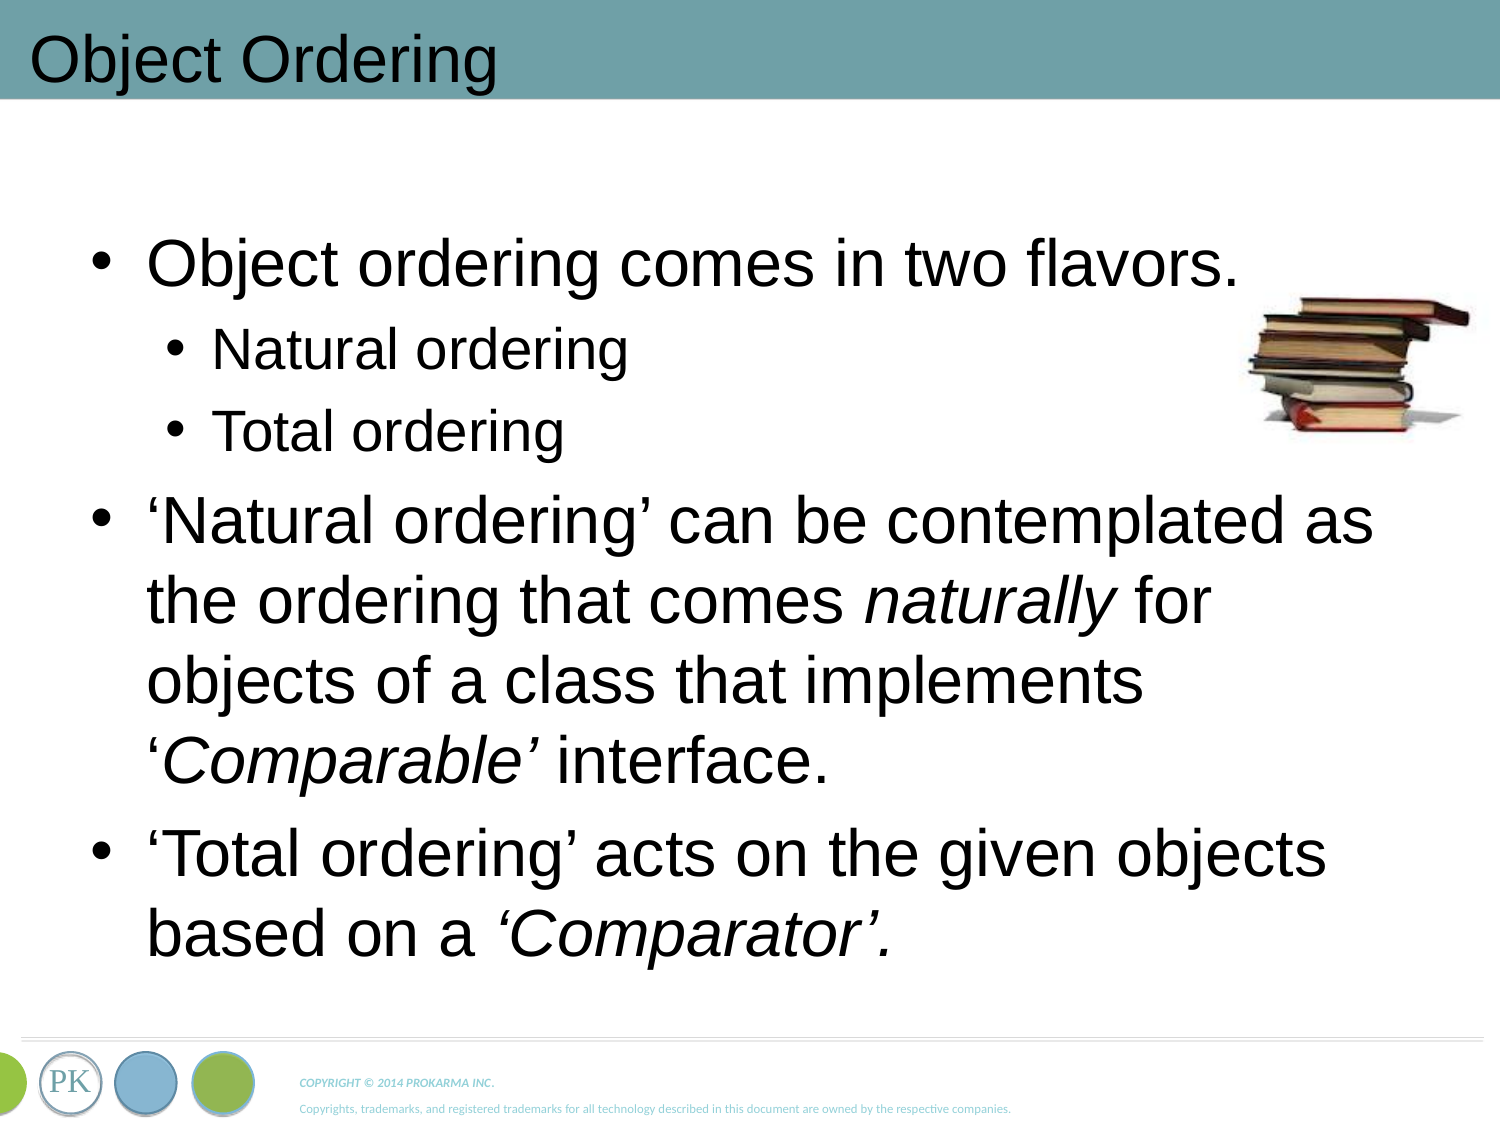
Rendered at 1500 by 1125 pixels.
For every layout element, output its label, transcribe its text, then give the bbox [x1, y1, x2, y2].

text_box Object Ordering [15, 15, 1441, 105]
text_box [1413, 243, 1500, 465]
text_box Object ordering comes in two flavors. Natural ordering Total ordering ‘Natural ordering’ can be contemplated as the ordering that comes naturally for objects of a class that implements ‘Comparable’ interface. ‘Total ordering’ acts on the given objects based on a ‘Comparator’. [75, 212, 1413, 1005]
